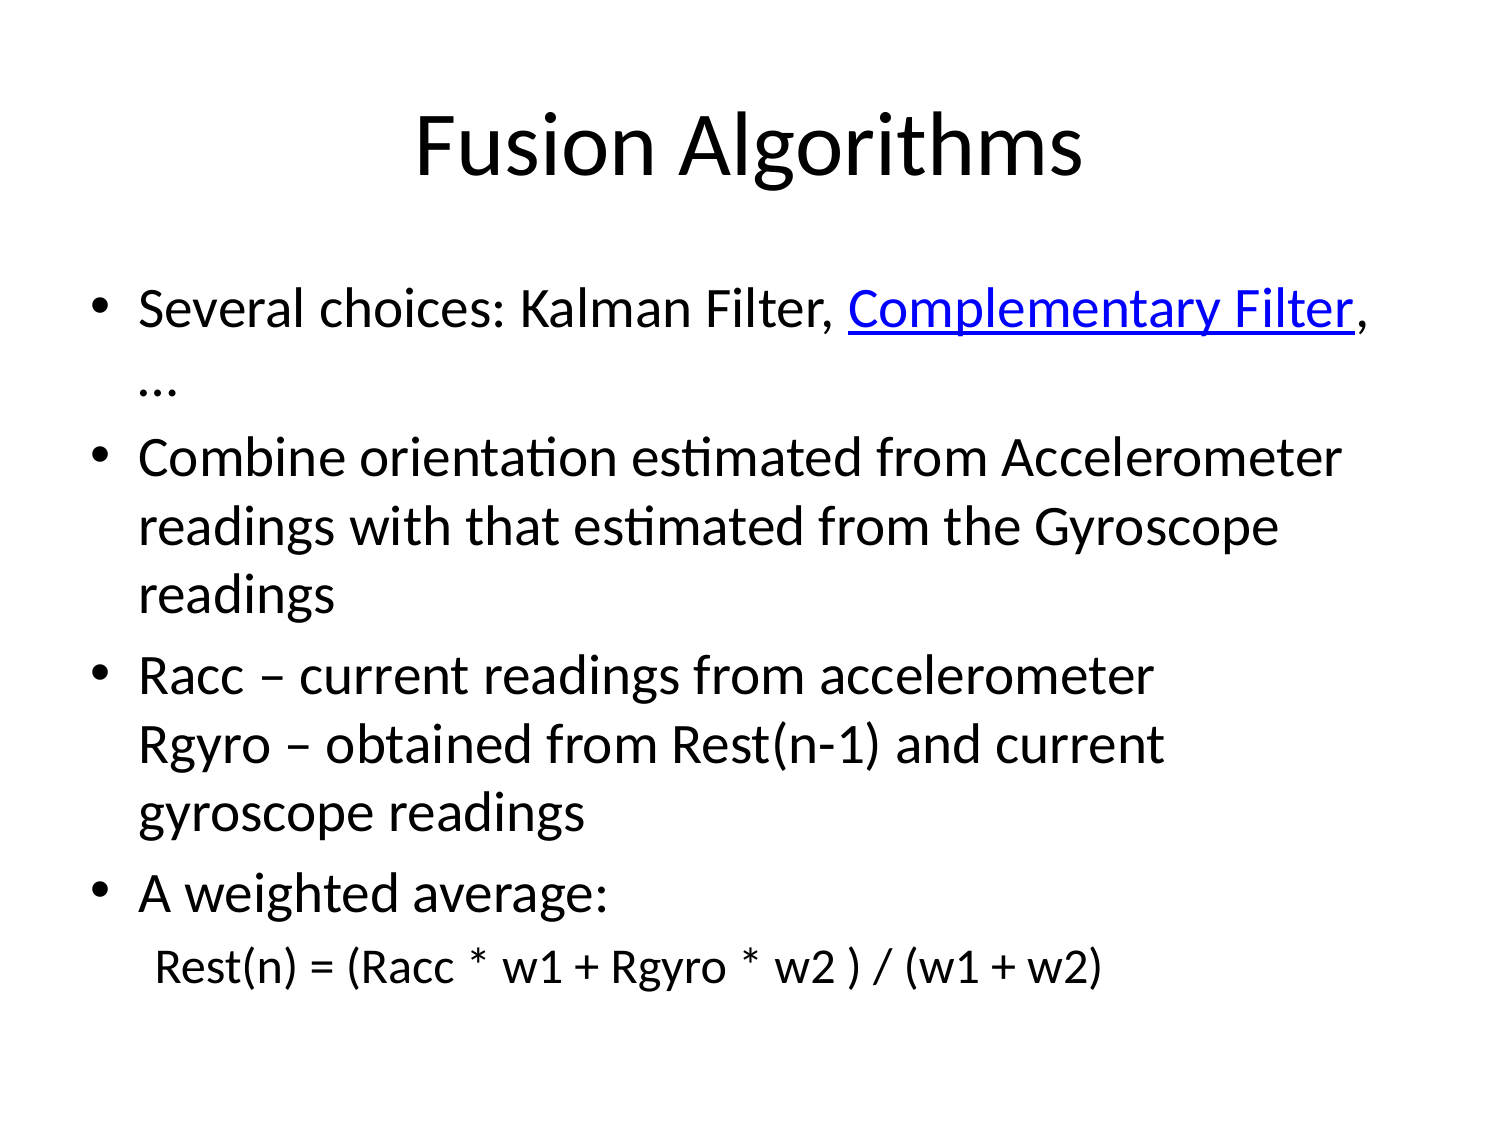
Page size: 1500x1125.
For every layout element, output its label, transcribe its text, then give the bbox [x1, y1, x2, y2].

title Fusion Algorithms [75, 45, 1425, 233]
list Several choices: Kalman Filter, Complementary Filter, … Combine orientation estimated from Accelerometer readings with that estimated from the Gyroscope readings Racc – current readings from accelerometer Rgyro – obtained from Rest(n-1) and current gyroscope readings A weighted average: Rest(n) = (Racc * w1 + Rgyro * w2 ) / (w1 + w2) [75, 262, 1425, 1005]
